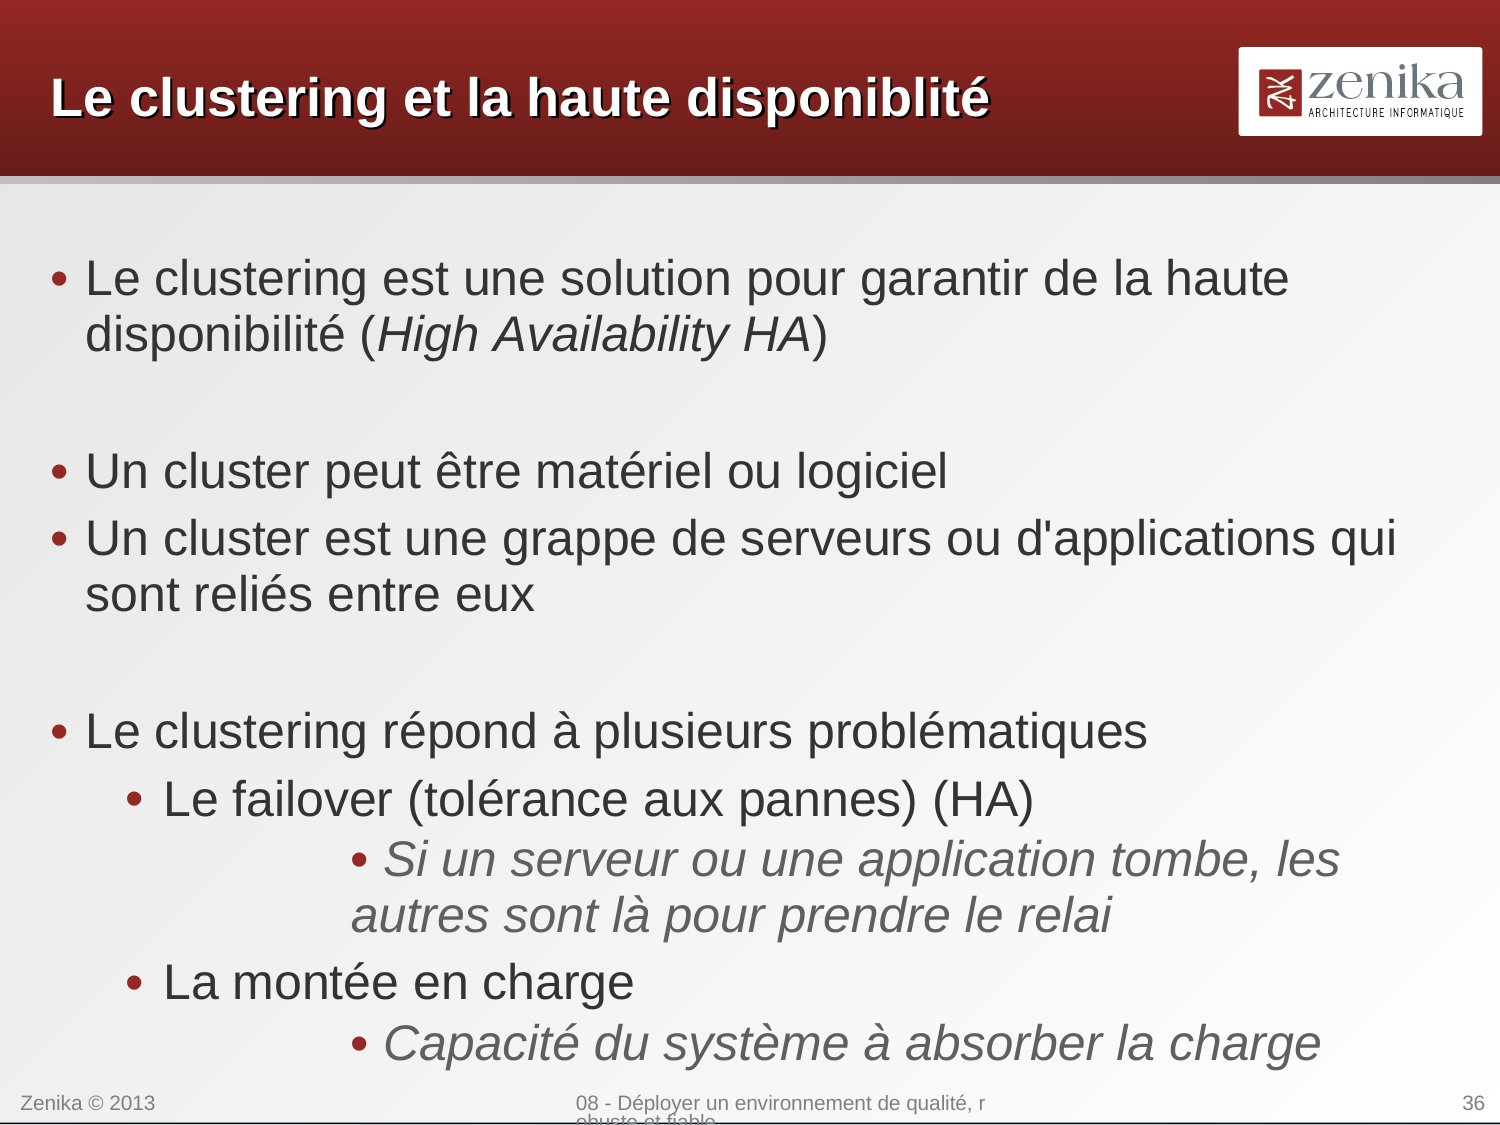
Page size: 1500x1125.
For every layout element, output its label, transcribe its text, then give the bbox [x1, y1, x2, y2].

list Le clustering est une solution pour garantir de la haute disponibilité (High Availability HA) Un cluster peut être matériel ou logiciel Un cluster est une grappe de serveurs ou d'applications qui sont reliés entre eux Le clustering répond à plusieurs problématiques Le failover (tolérance aux pannes) (HA) Si un serveur ou une application tombe, les autres sont là pour prendre le relai La montée en charge Capacité du système à absorber la charge [50, 250, 1477, 1072]
picture [1257, 58, 1464, 125]
title Le clustering et la haute disponiblité [50, 22, 1206, 172]
